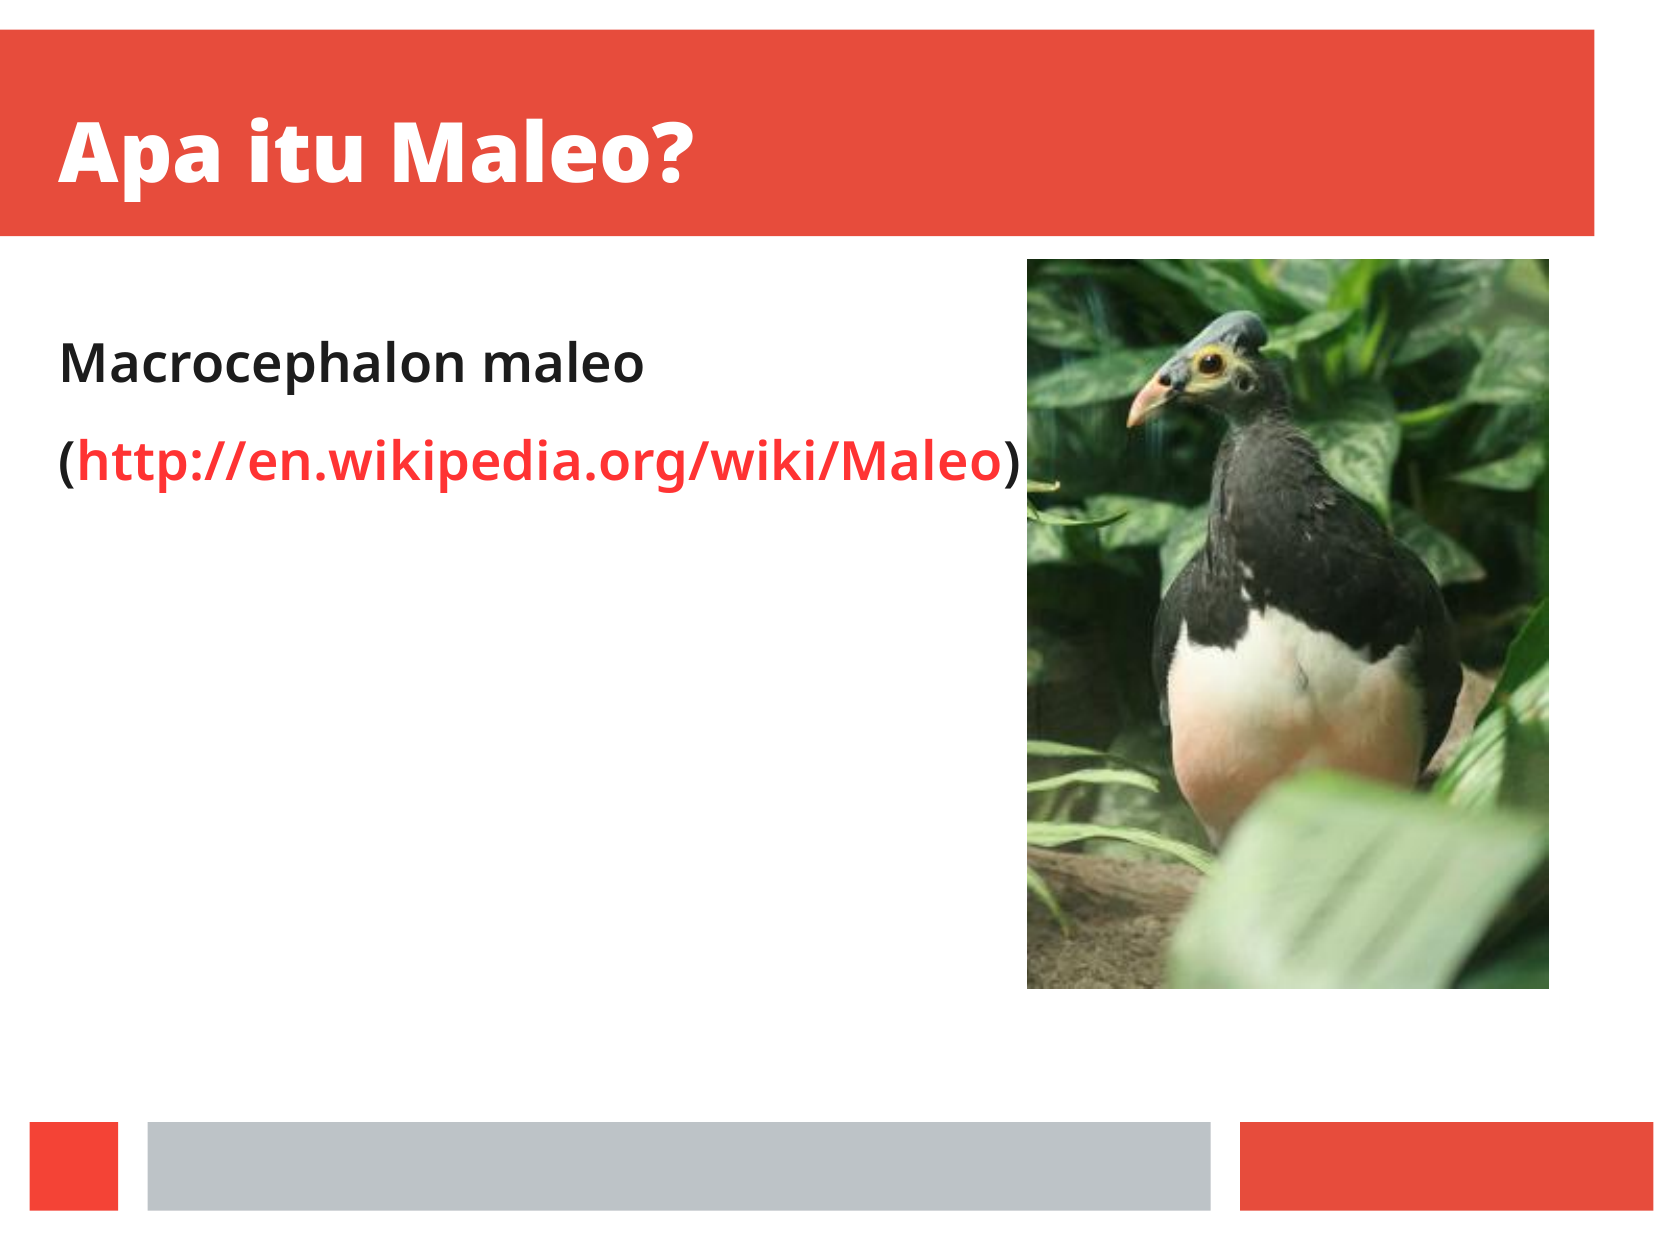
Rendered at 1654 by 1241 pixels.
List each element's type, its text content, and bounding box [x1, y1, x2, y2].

title Apa itu Maleo? [59, 59, 1595, 207]
picture [1027, 259, 1549, 989]
list Macrocephalon maleo (http://en.wikipedia.org/wiki/Maleo) [59, 324, 1565, 1093]
